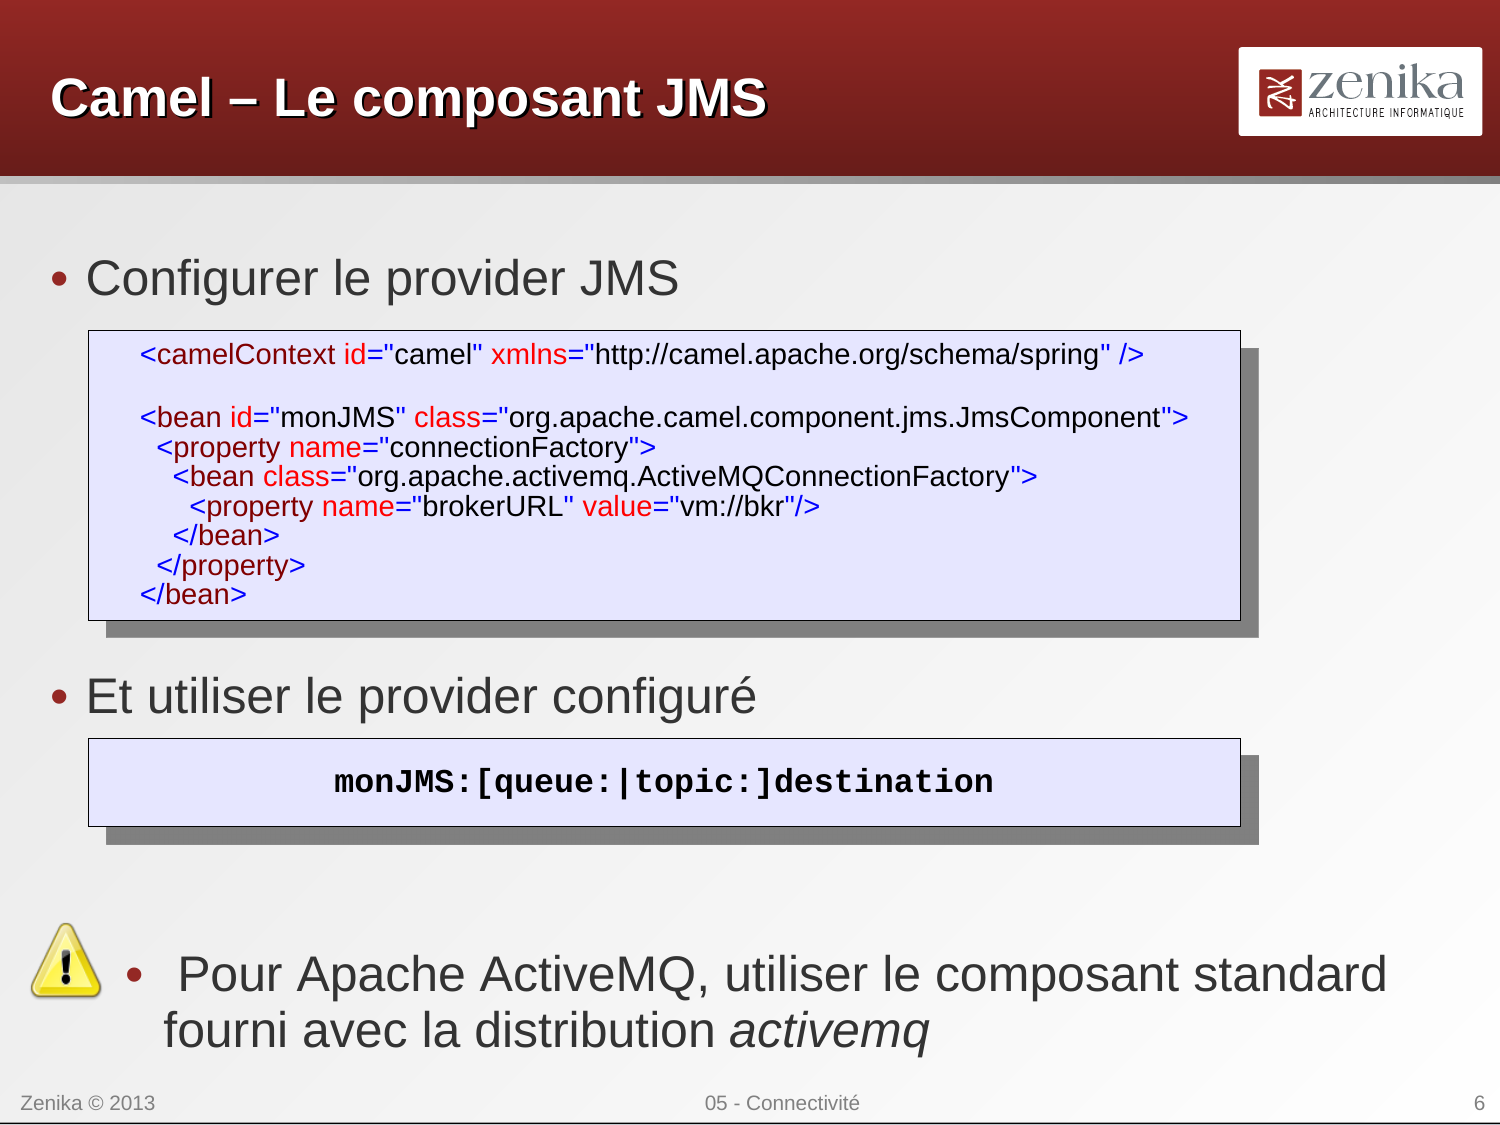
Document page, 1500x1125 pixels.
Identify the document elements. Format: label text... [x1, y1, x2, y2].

list Configurer le provider JMS Et utiliser le provider configuré Pour Apache ActiveMQ, utiliser le composant standard fourni avec la distribution activemq [50, 250, 1477, 1064]
text_box monJMS:[queue:|topic:]destination [88, 738, 1241, 827]
picture [1257, 58, 1464, 125]
title Camel – Le composant JMS [50, 22, 1206, 172]
picture [29, 915, 104, 1004]
text_box <camelContext id="camel" xmlns="http://camel.apache.org/schema/spring" /> <bean id="monJMS" class="org.apache.camel.component.jms.JmsComponent"> <property name="connectionFactory"> <bean class="org.apache.activemq.ActiveMQConnectionFactory"> <property name="brokerURL" value="vm://bkr"/> </bean> </property> </bean> [88, 330, 1241, 621]
